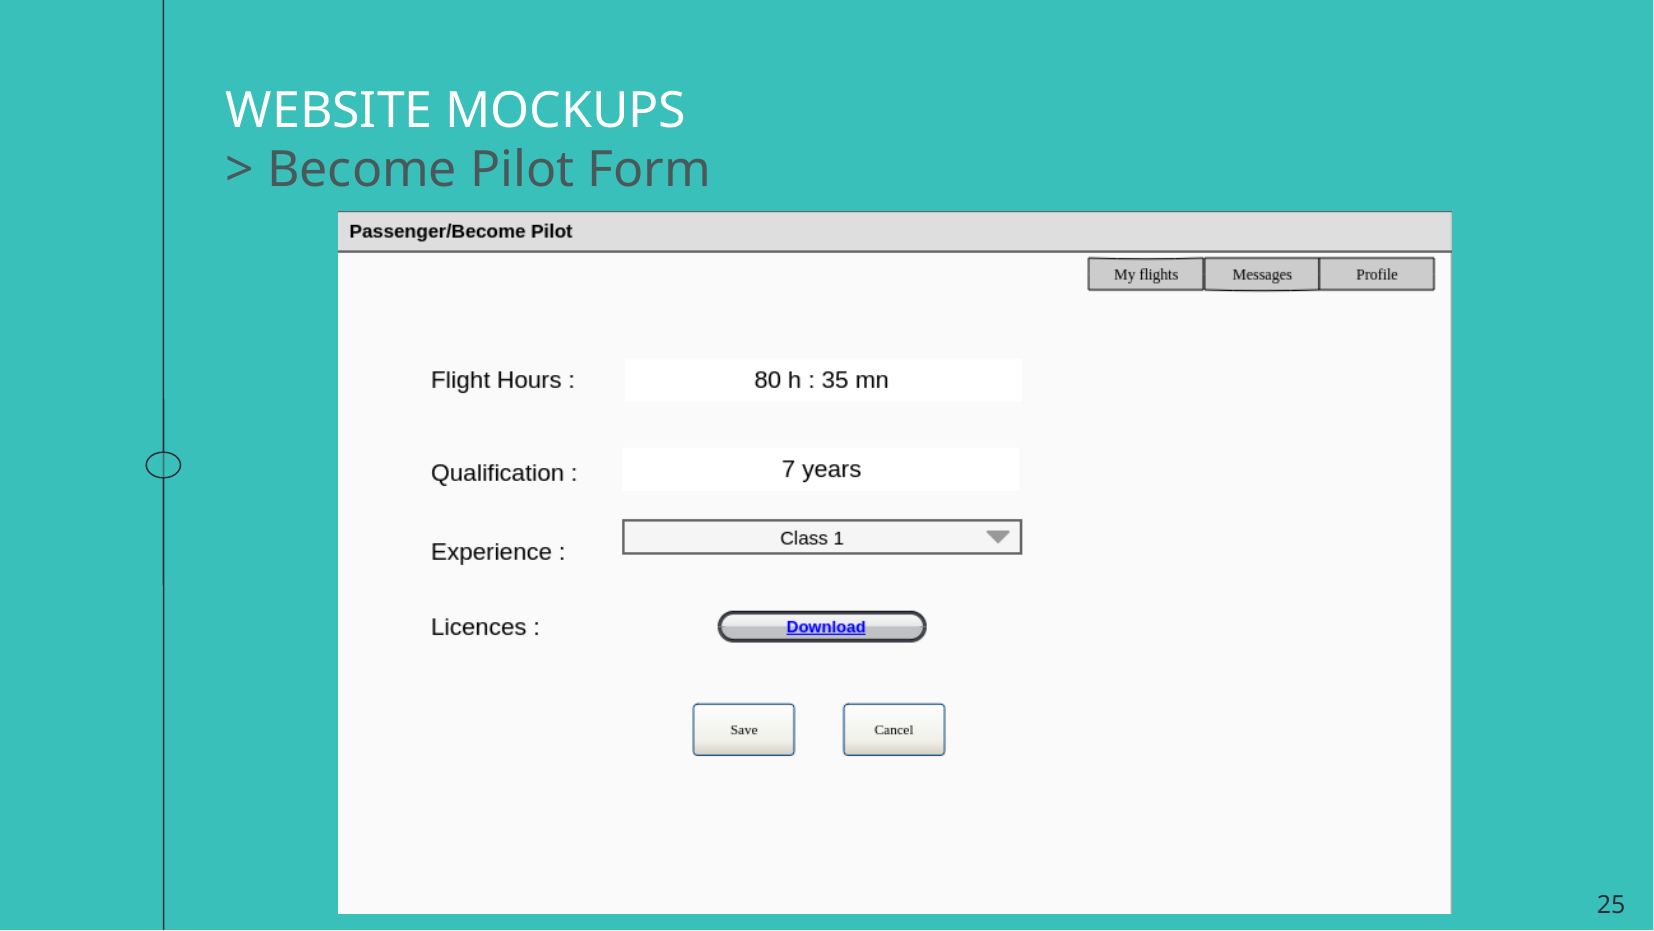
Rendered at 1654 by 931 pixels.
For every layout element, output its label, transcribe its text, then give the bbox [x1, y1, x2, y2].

title > Become Pilot Form [210, 153, 1451, 212]
title WEBSITE MOCKUPS [210, 90, 1451, 153]
slide_number <numéro> [1541, 873, 1641, 931]
picture [338, 211, 1452, 915]
